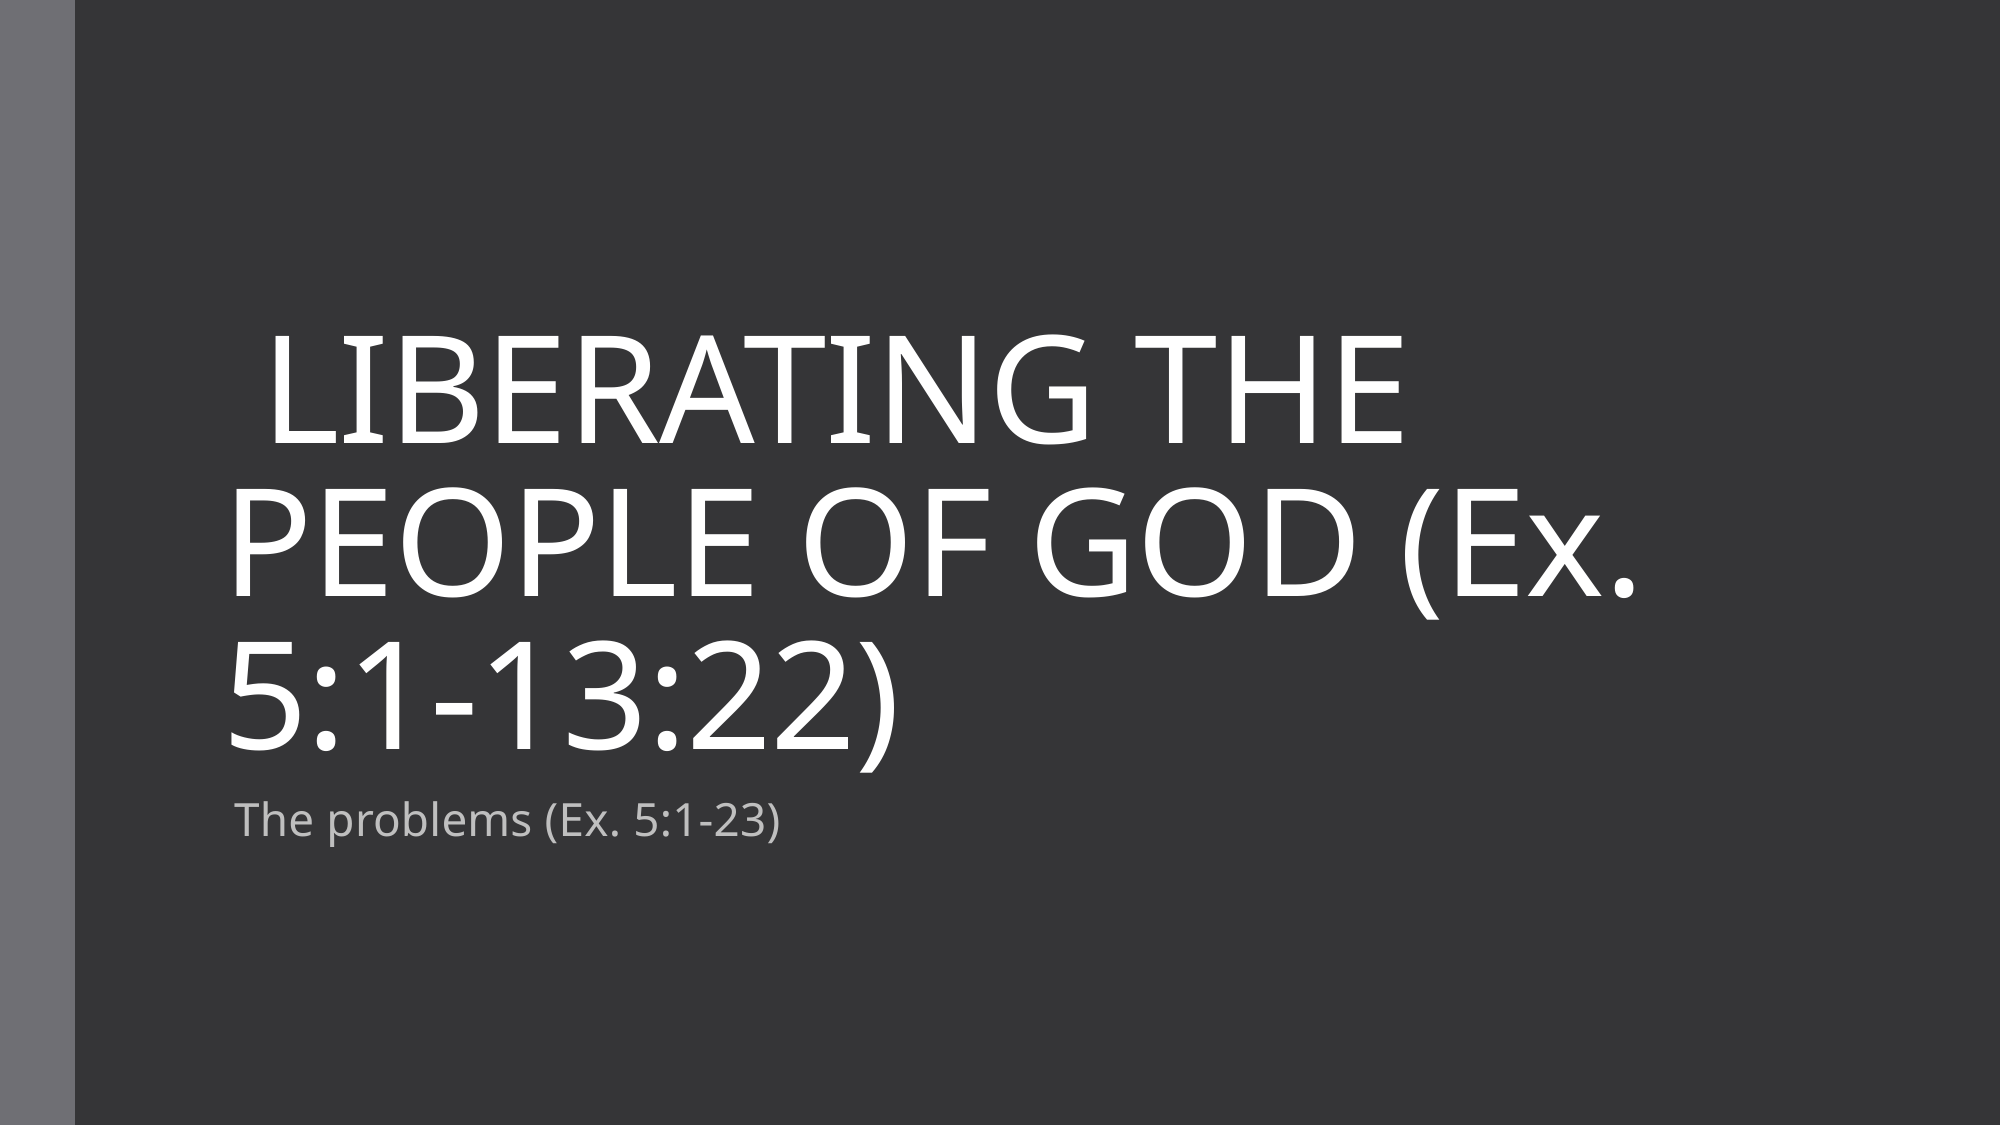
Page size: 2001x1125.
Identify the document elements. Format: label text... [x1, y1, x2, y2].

title LIBERATING THE PEOPLE OF GOD (Ex. 5:1-13:22) [206, 124, 1752, 787]
subtitle The problems (Ex. 5:1-23) [206, 787, 1752, 1066]
